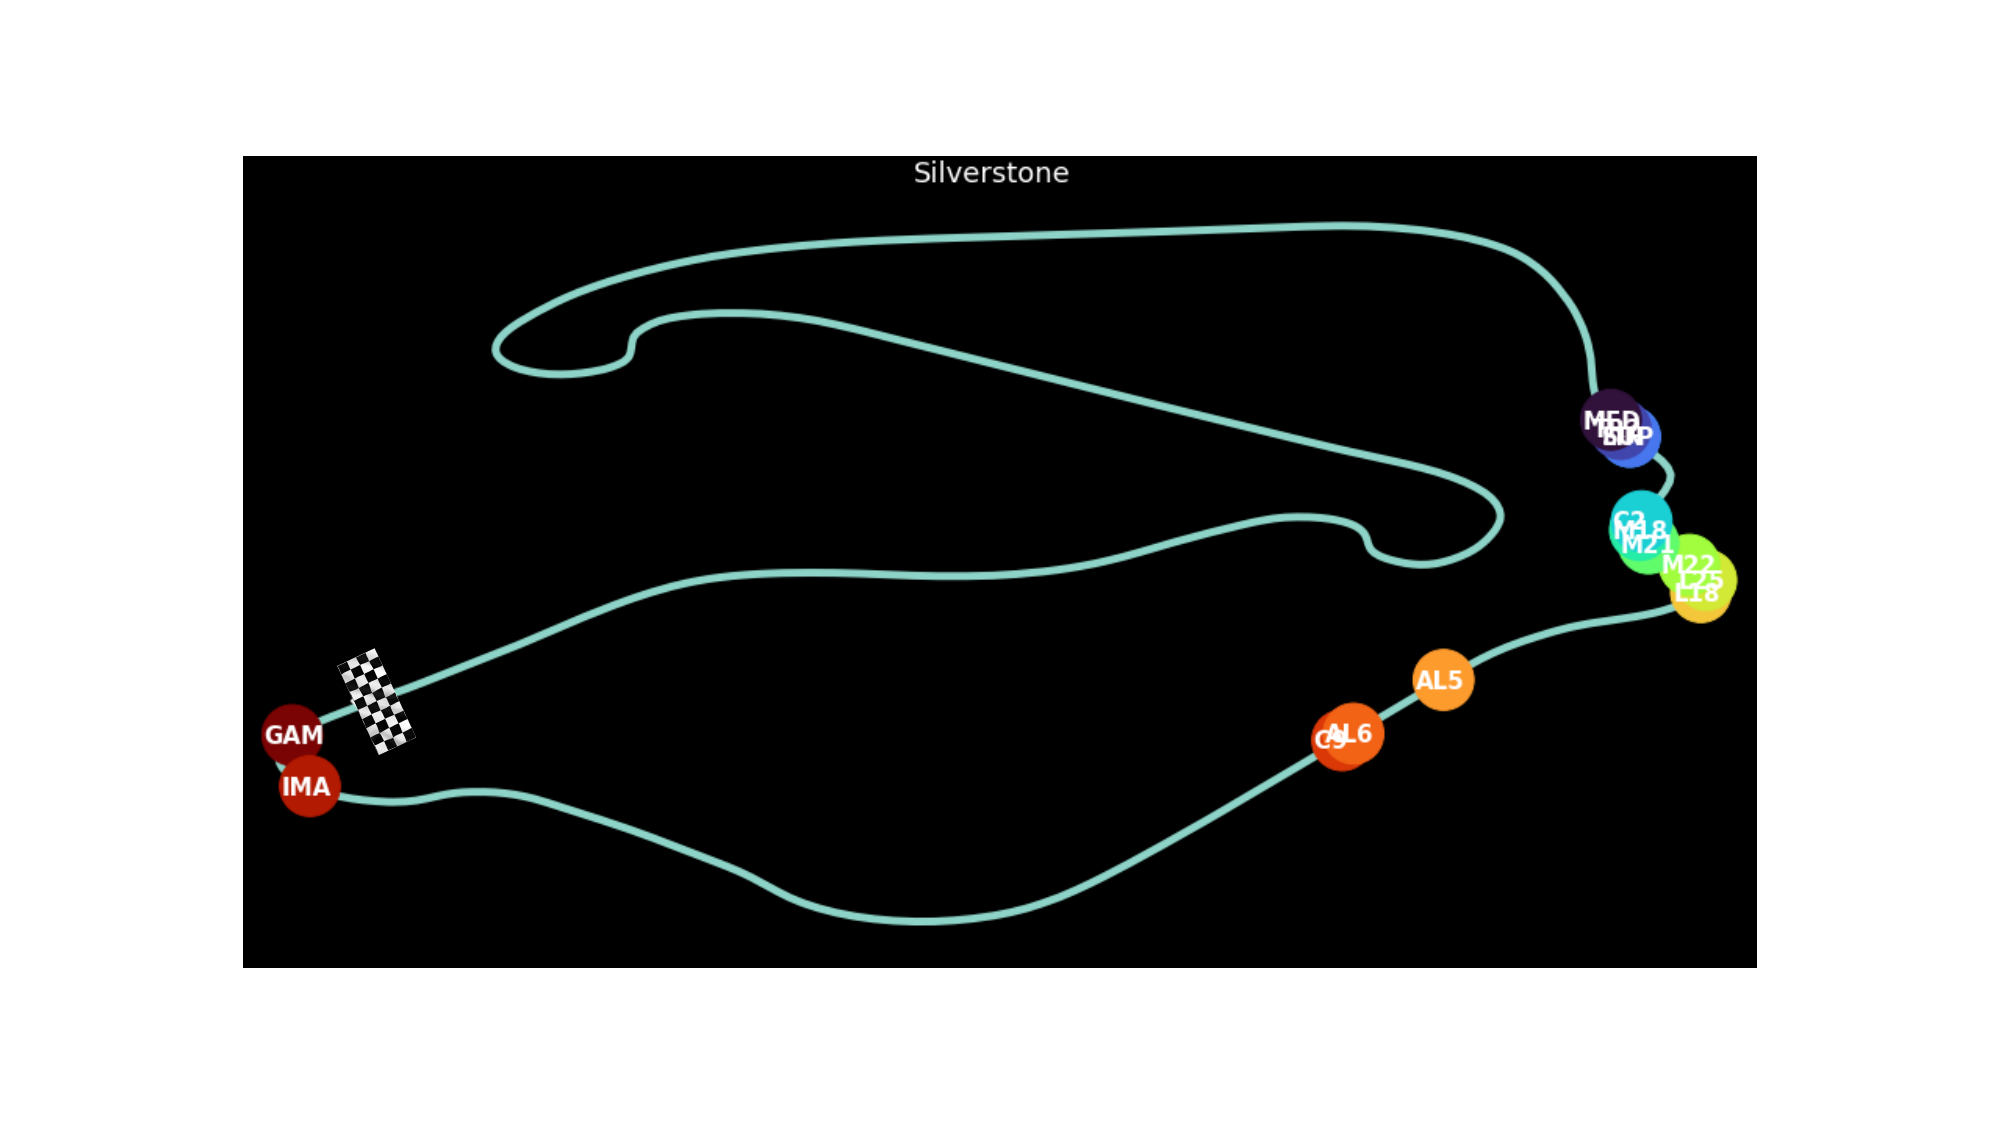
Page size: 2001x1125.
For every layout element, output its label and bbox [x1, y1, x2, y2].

picture [243, 157, 1757, 968]
